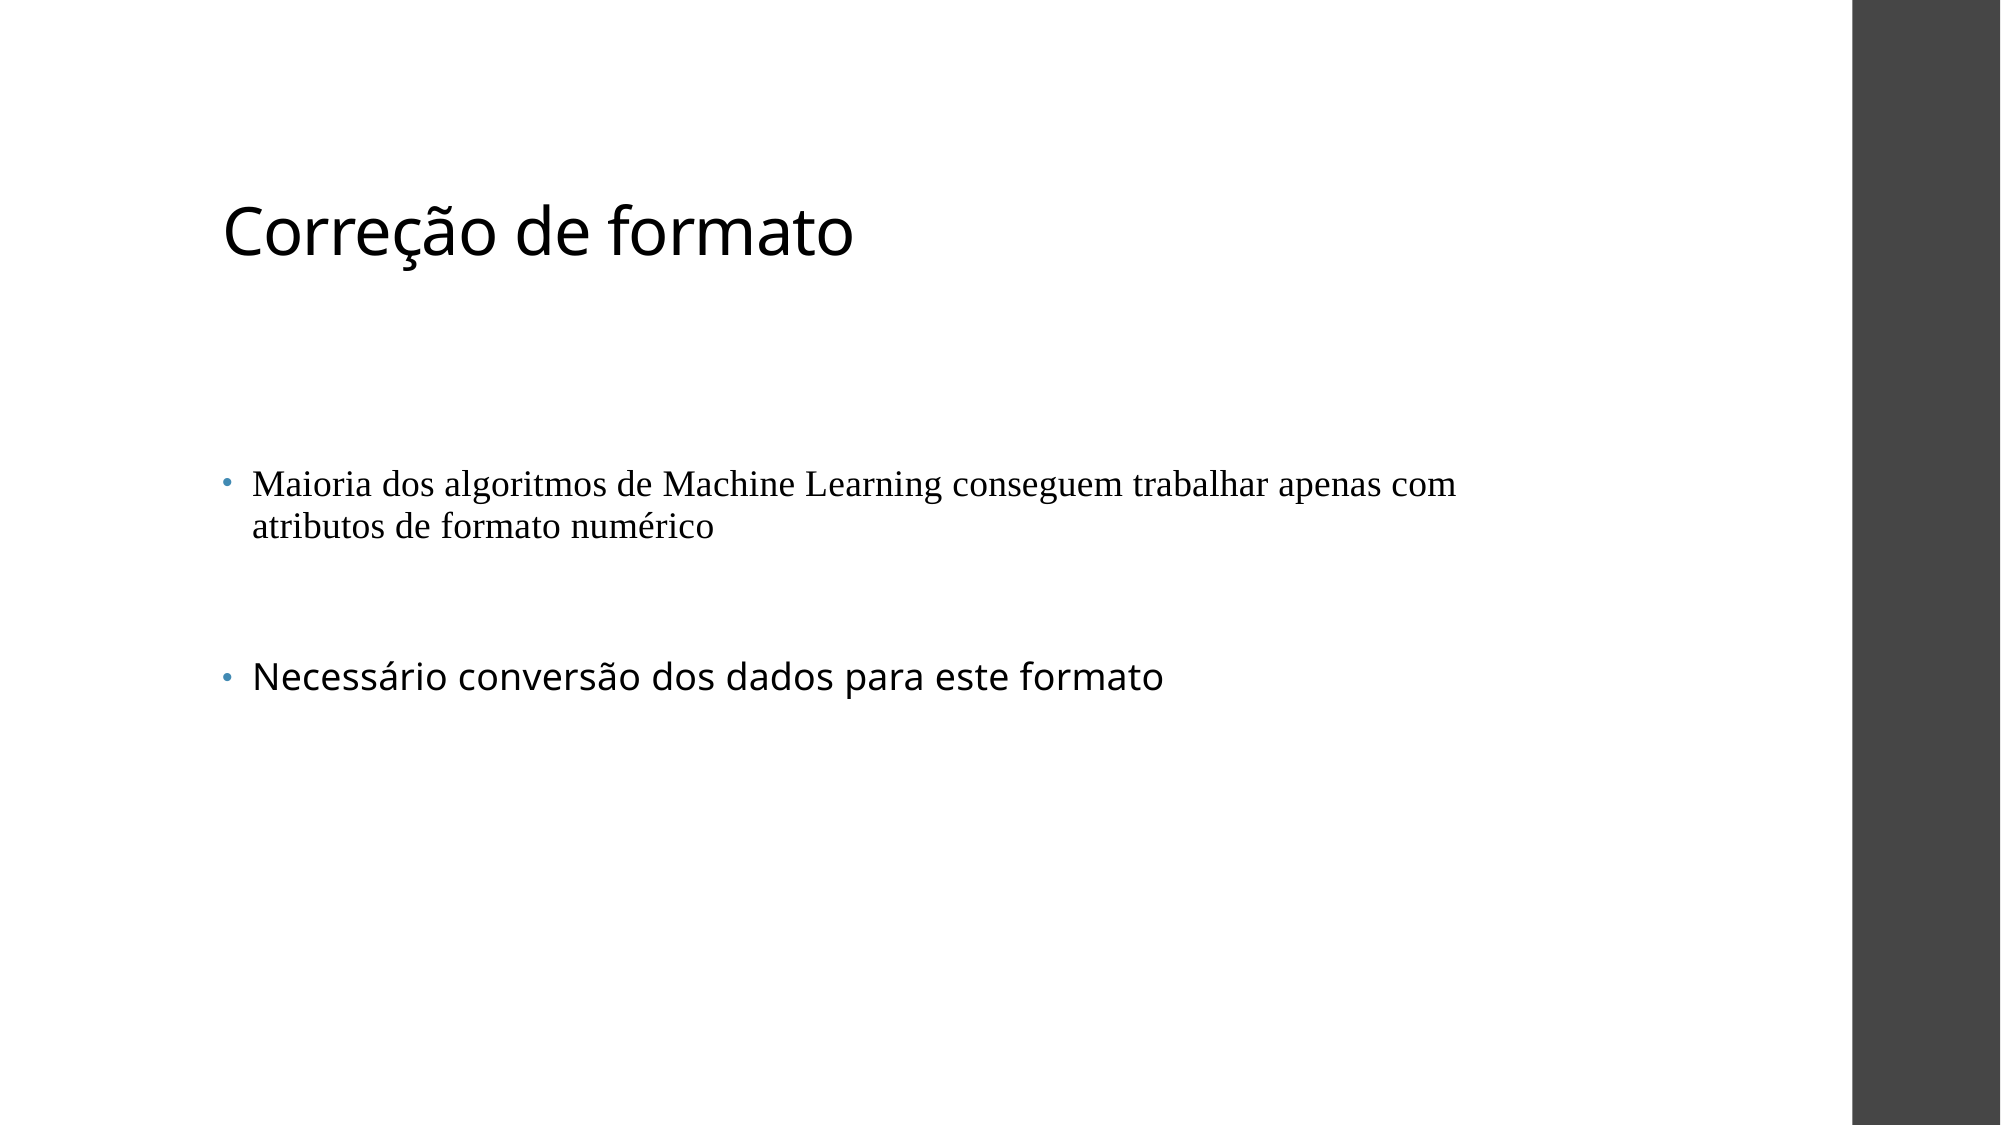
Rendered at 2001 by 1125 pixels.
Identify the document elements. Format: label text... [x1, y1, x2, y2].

title Correção de formato [206, 60, 1797, 278]
list Maioria dos algoritmos de Machine Learning conseguem trabalhar apenas com atributos de formato numérico Necessário conversão dos dados para este formato [206, 299, 1617, 1014]
